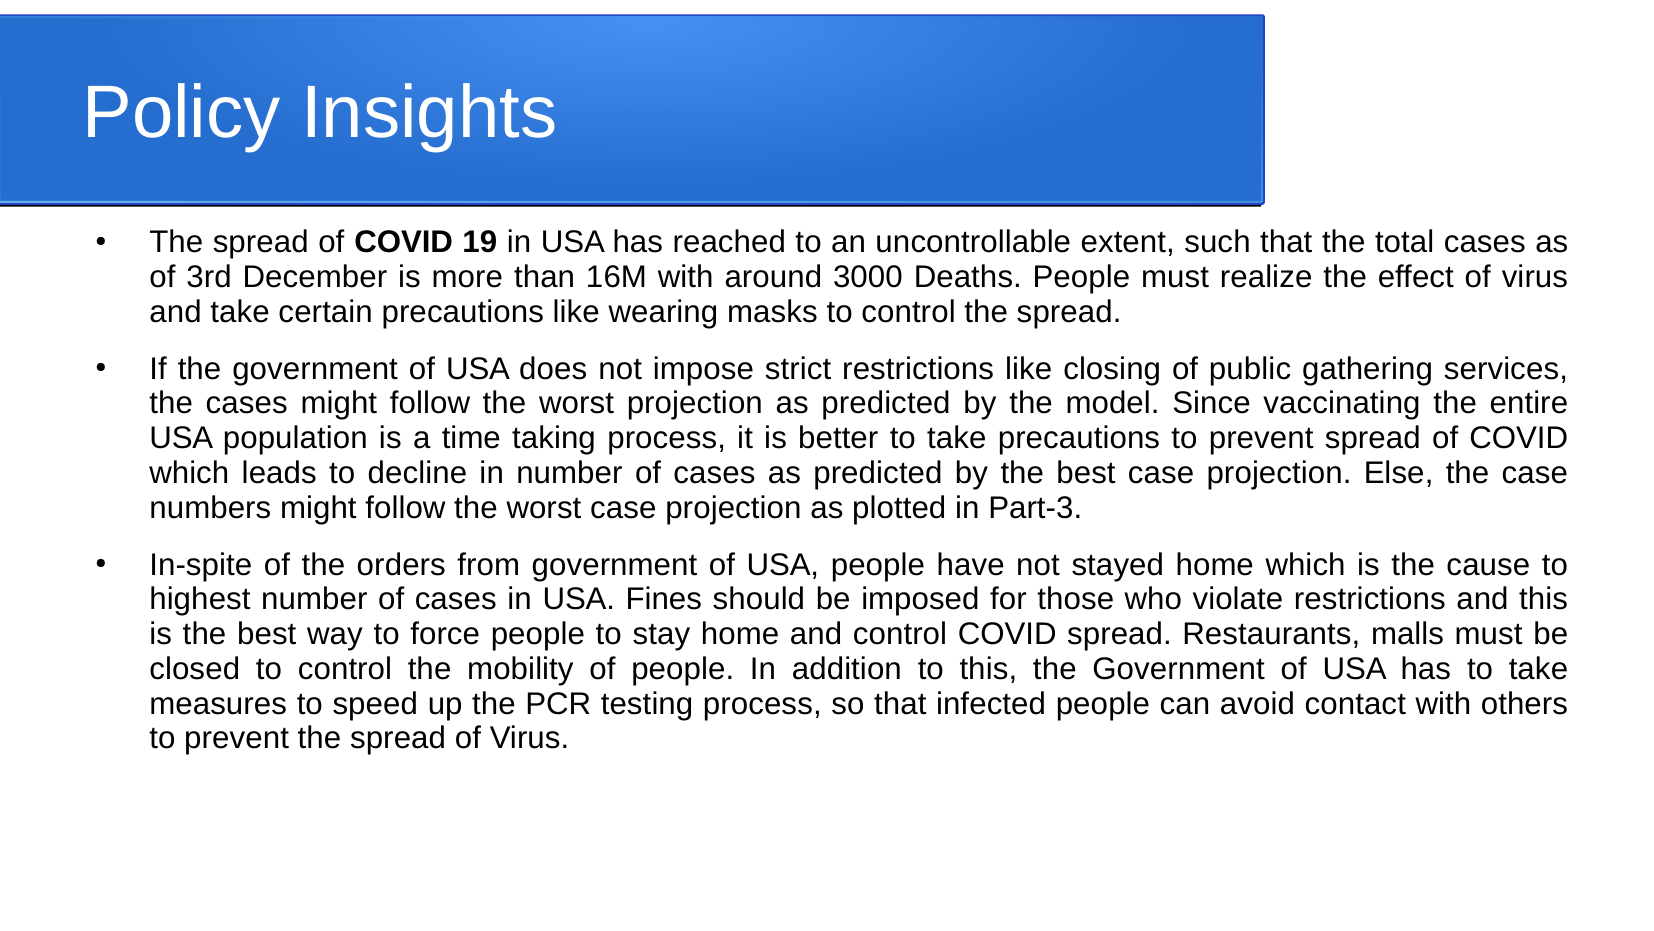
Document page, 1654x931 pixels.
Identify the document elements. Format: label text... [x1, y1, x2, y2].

list The spread of COVID 19 in USA has reached to an uncontrollable extent, such that the total cases as of 3rd December is more than 16M with around 3000 Deaths. People must realize the effect of virus and take certain precautions like wearing masks to control the spread. If the government of USA does not impose strict restrictions like closing of public gathering services, the cases might follow the worst projection as predicted by the model. Since vaccinating the entire USA population is a time taking process, it is better to take precautions to prevent spread of COVID which leads to decline in number of cases as predicted by the best case projection. Else, the case numbers might follow the worst case projection as plotted in Part-3. In-spite of the orders from government of USA, people have not stayed home which is the cause to highest number of cases in USA. Fines should be imposed for those who violate restrictions and this is the best way to force people to stay home and control COVID spread. Restaurants, malls must be closed to control the mobility of people. In addition to this, the Government of USA has to take measures to speed up the PCR testing process, so that infected people can avoid contact with others to prevent the spread of Virus. [82, 224, 1571, 764]
title Policy Insights [82, 35, 1235, 189]
